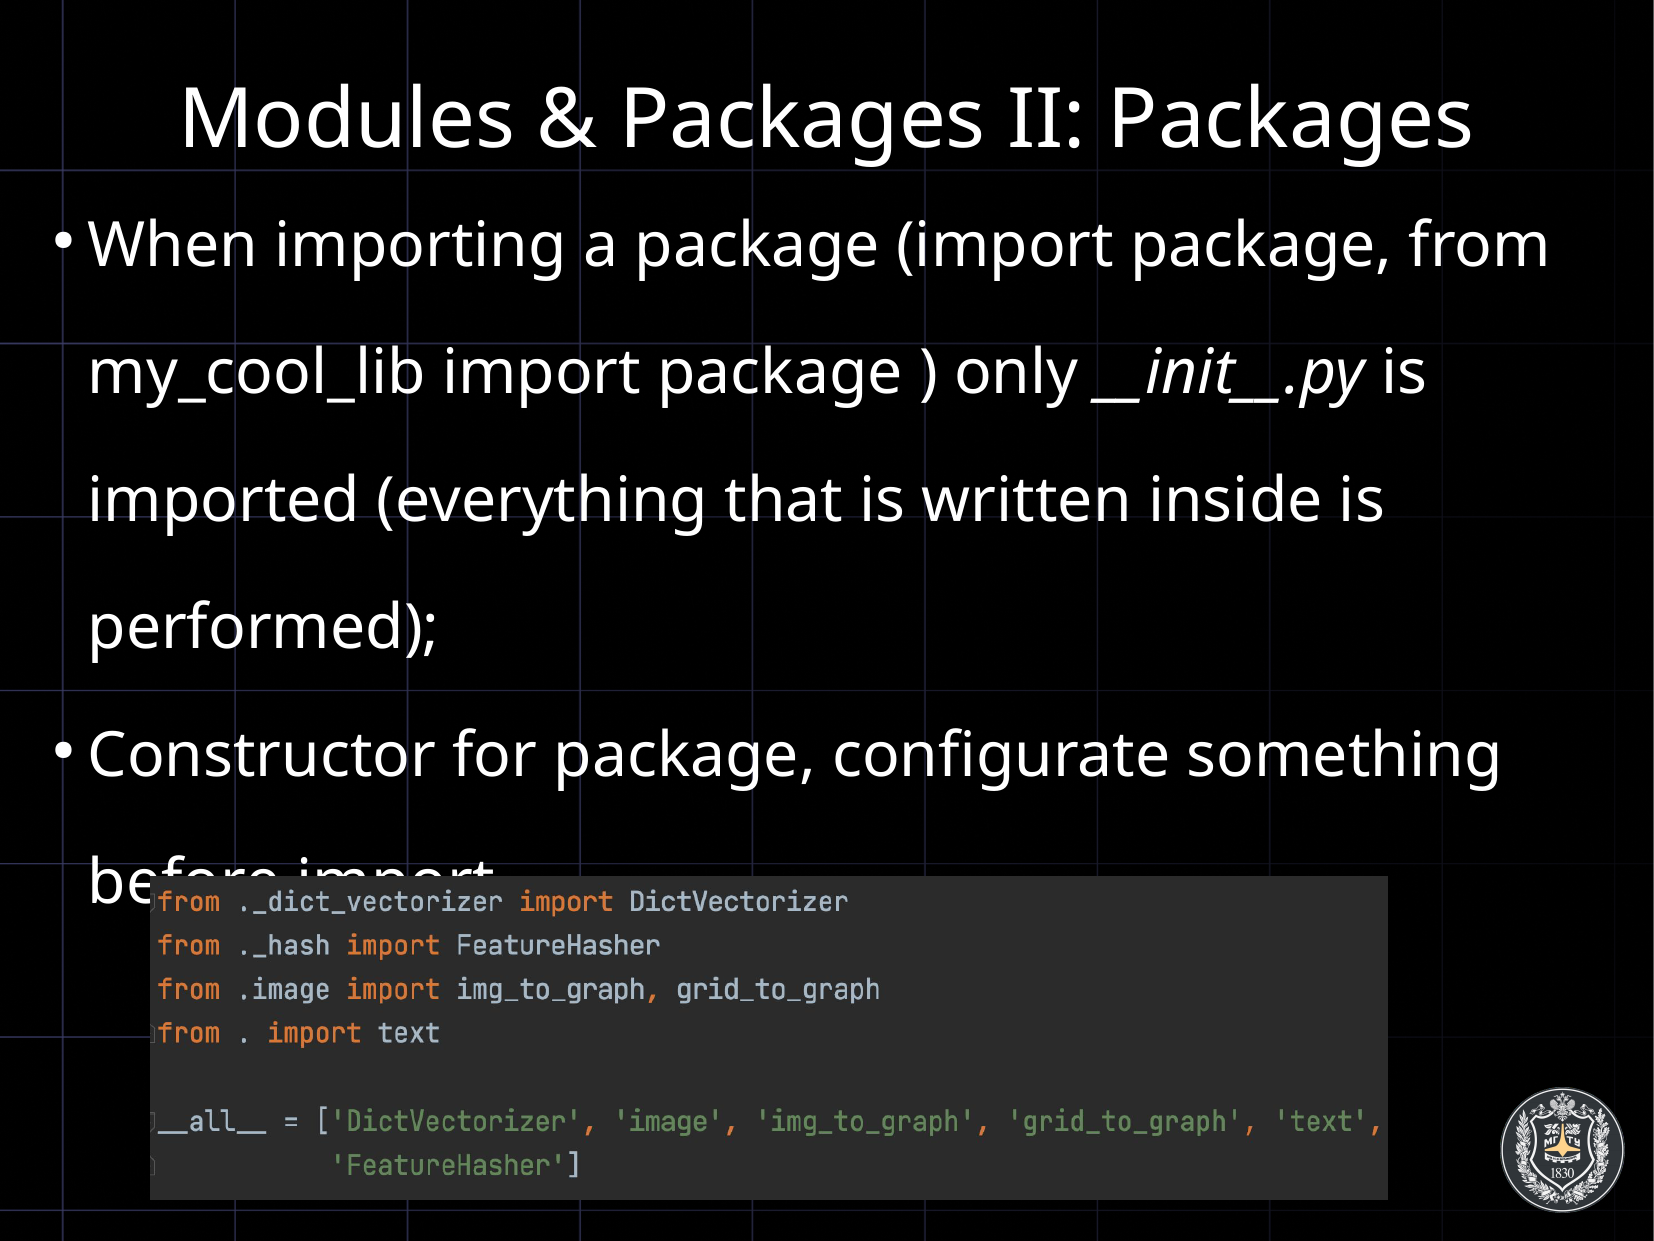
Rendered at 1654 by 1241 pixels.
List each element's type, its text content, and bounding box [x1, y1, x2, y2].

text_box When importing a package (import package, from my_cool_lib import package ) only __init__.py is imported (everything that is written inside is performed); Constructor for package, configurate something before import. [37, 150, 1654, 1241]
picture [0, 0, 1654, 1241]
picture [150, 876, 1388, 1201]
title Modules & Packages II: Packages [82, 37, 1571, 150]
